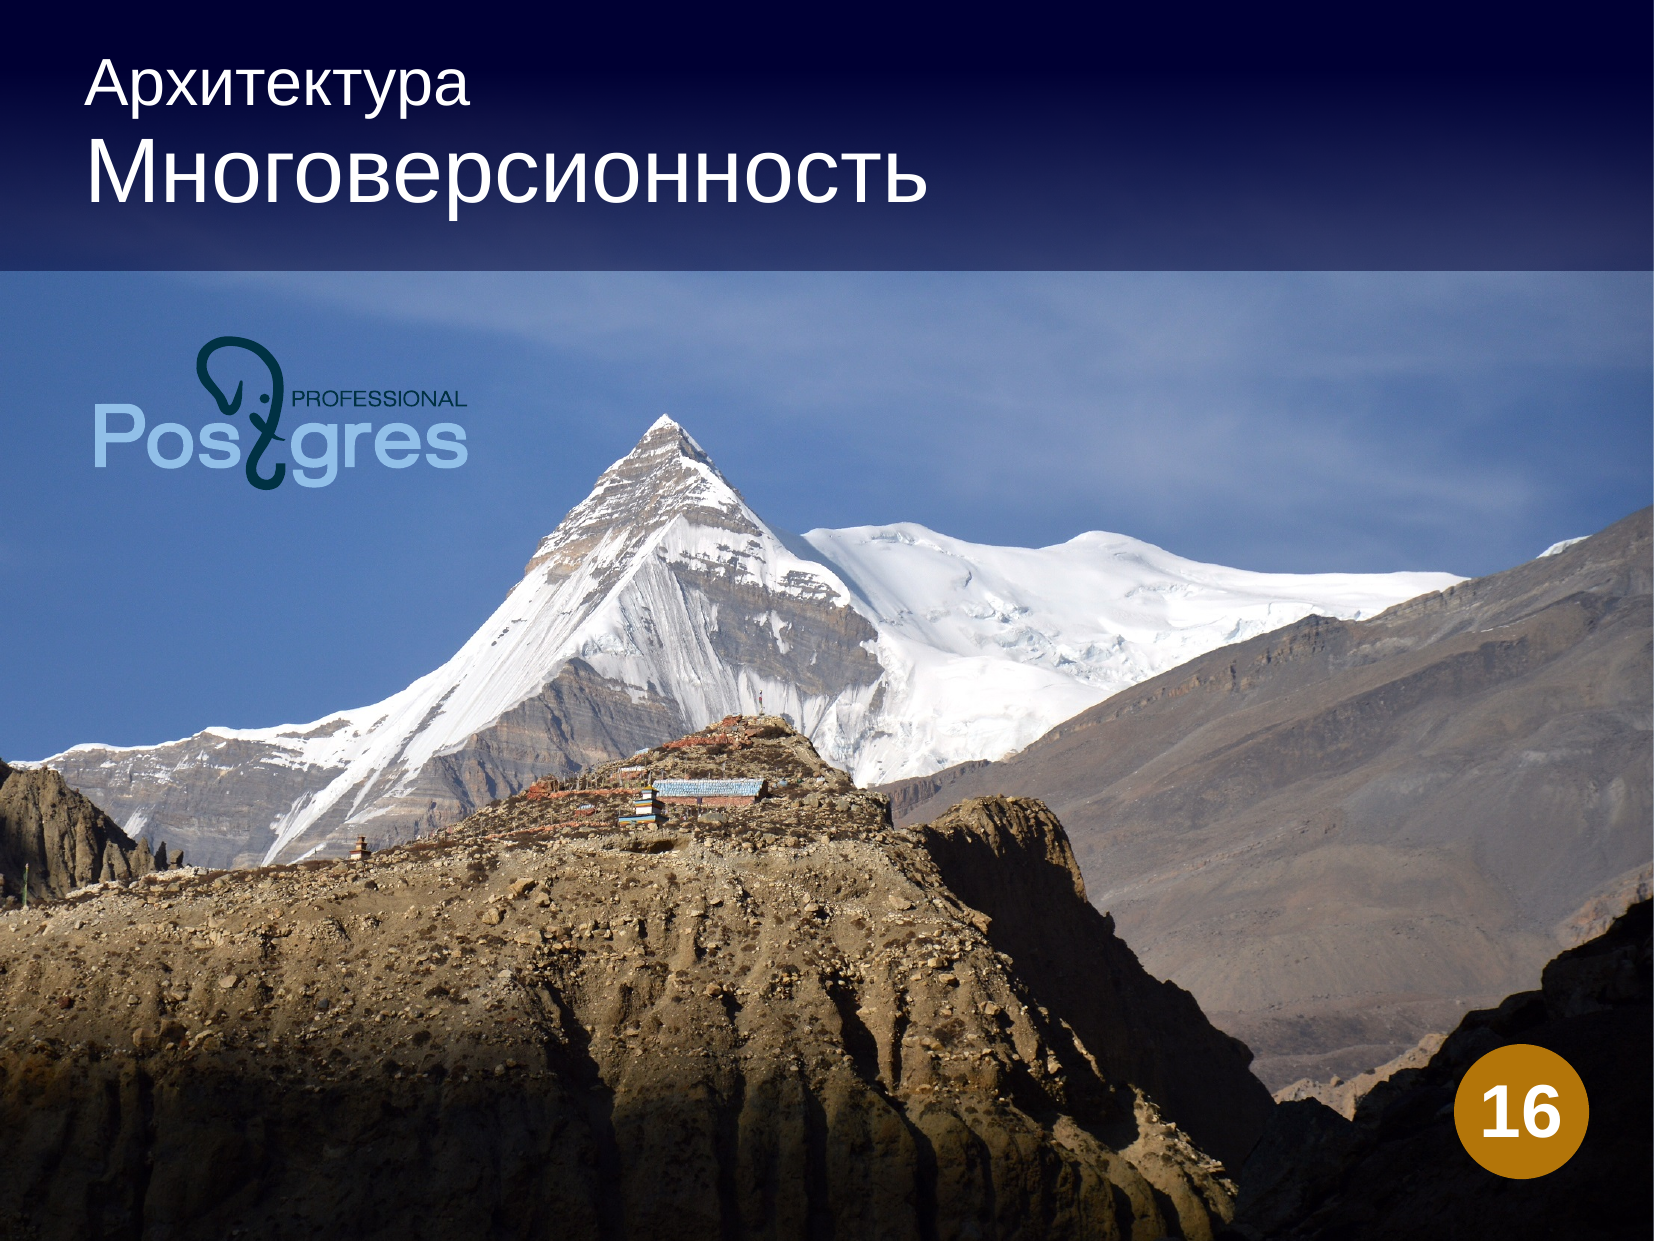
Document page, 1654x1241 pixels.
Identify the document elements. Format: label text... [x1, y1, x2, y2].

picture [0, 271, 1654, 1241]
text_box 16 [1454, 1044, 1590, 1180]
title Архитектура Многоверсионность [84, 44, 1636, 251]
